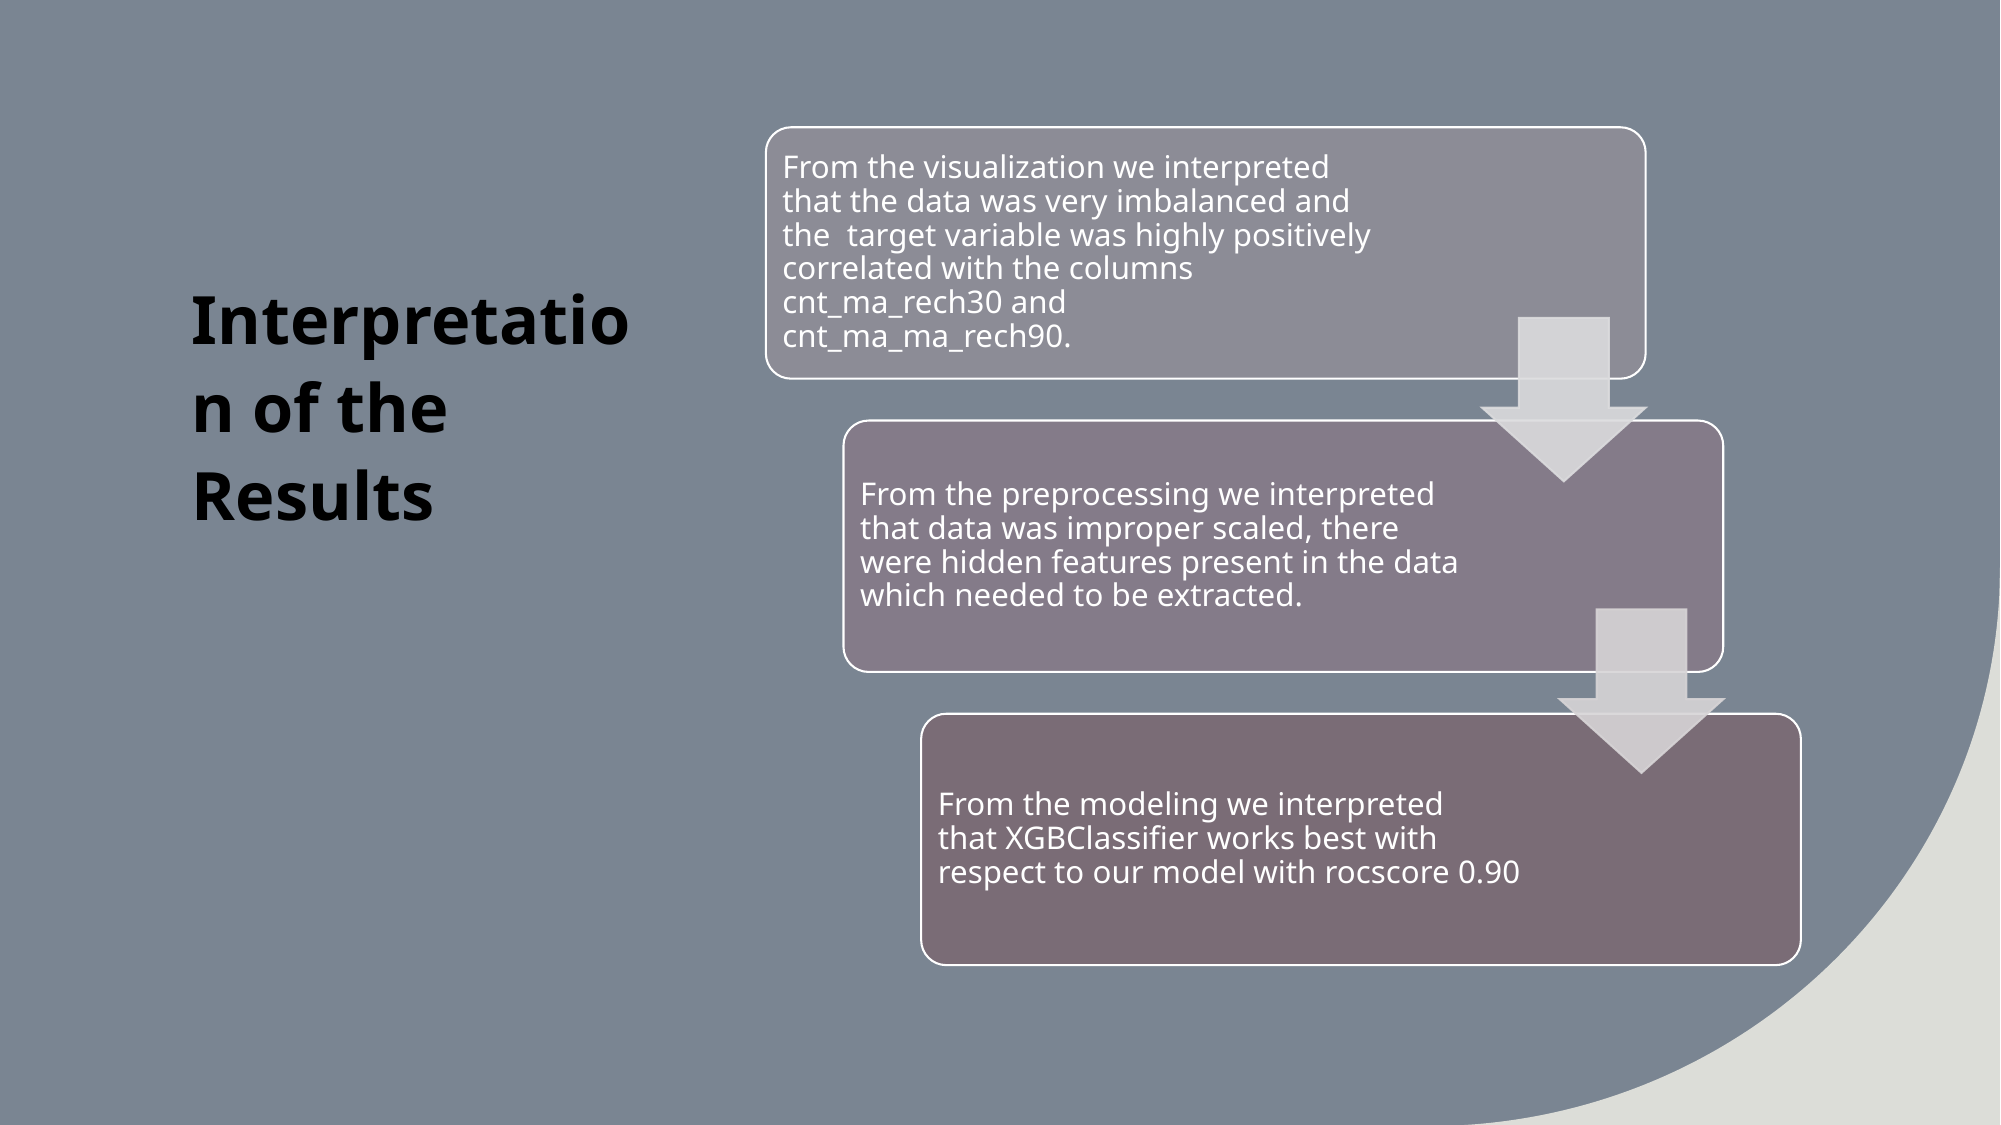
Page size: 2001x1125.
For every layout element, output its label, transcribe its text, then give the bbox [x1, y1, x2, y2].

text_box [0, 0, 2000, 1125]
text_box From the visualization we interpreted that the data was very imbalanced and the target variable was highly positively correlated with the columns cnt_ma_rech30 and cnt_ma_ma_rech90. [765, 127, 1646, 379]
title Interpretation of the Results [176, 262, 670, 846]
text_box From the preprocessing we interpreted that data was improper scaled, there were hidden features present in the data which needed to be extracted. [843, 420, 1724, 672]
text_box From the modeling we interpreted that XGBClassifier works best with respect to our model with rocscore 0.90 [921, 713, 1801, 966]
